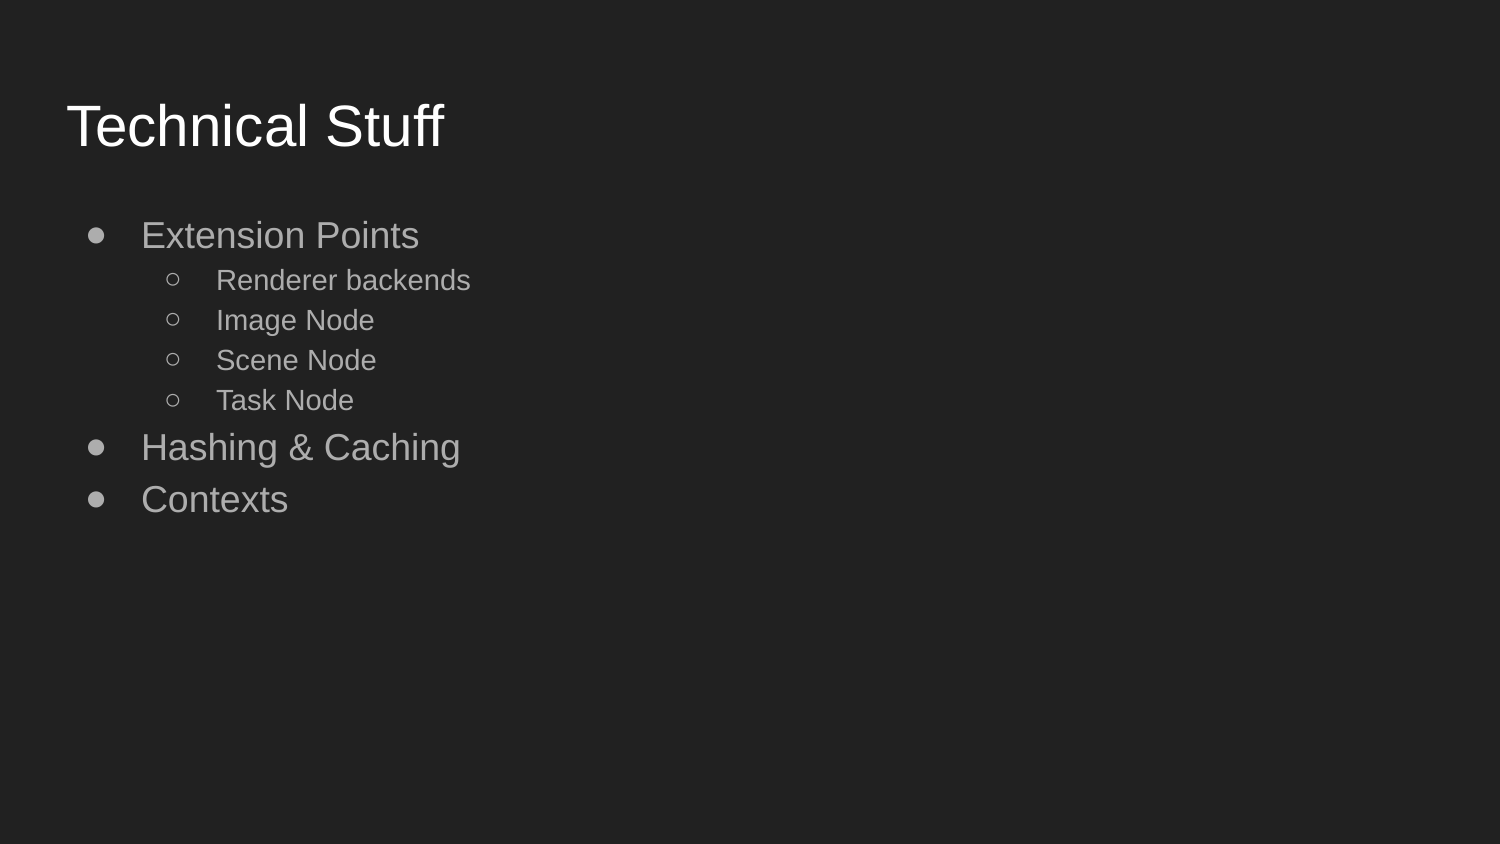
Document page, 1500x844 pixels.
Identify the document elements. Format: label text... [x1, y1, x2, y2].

title Technical Stuff [51, 72, 1449, 167]
list Extension Points Renderer backends Image Node Scene Node Task Node Hashing & Caching Contexts [51, 189, 1449, 750]
